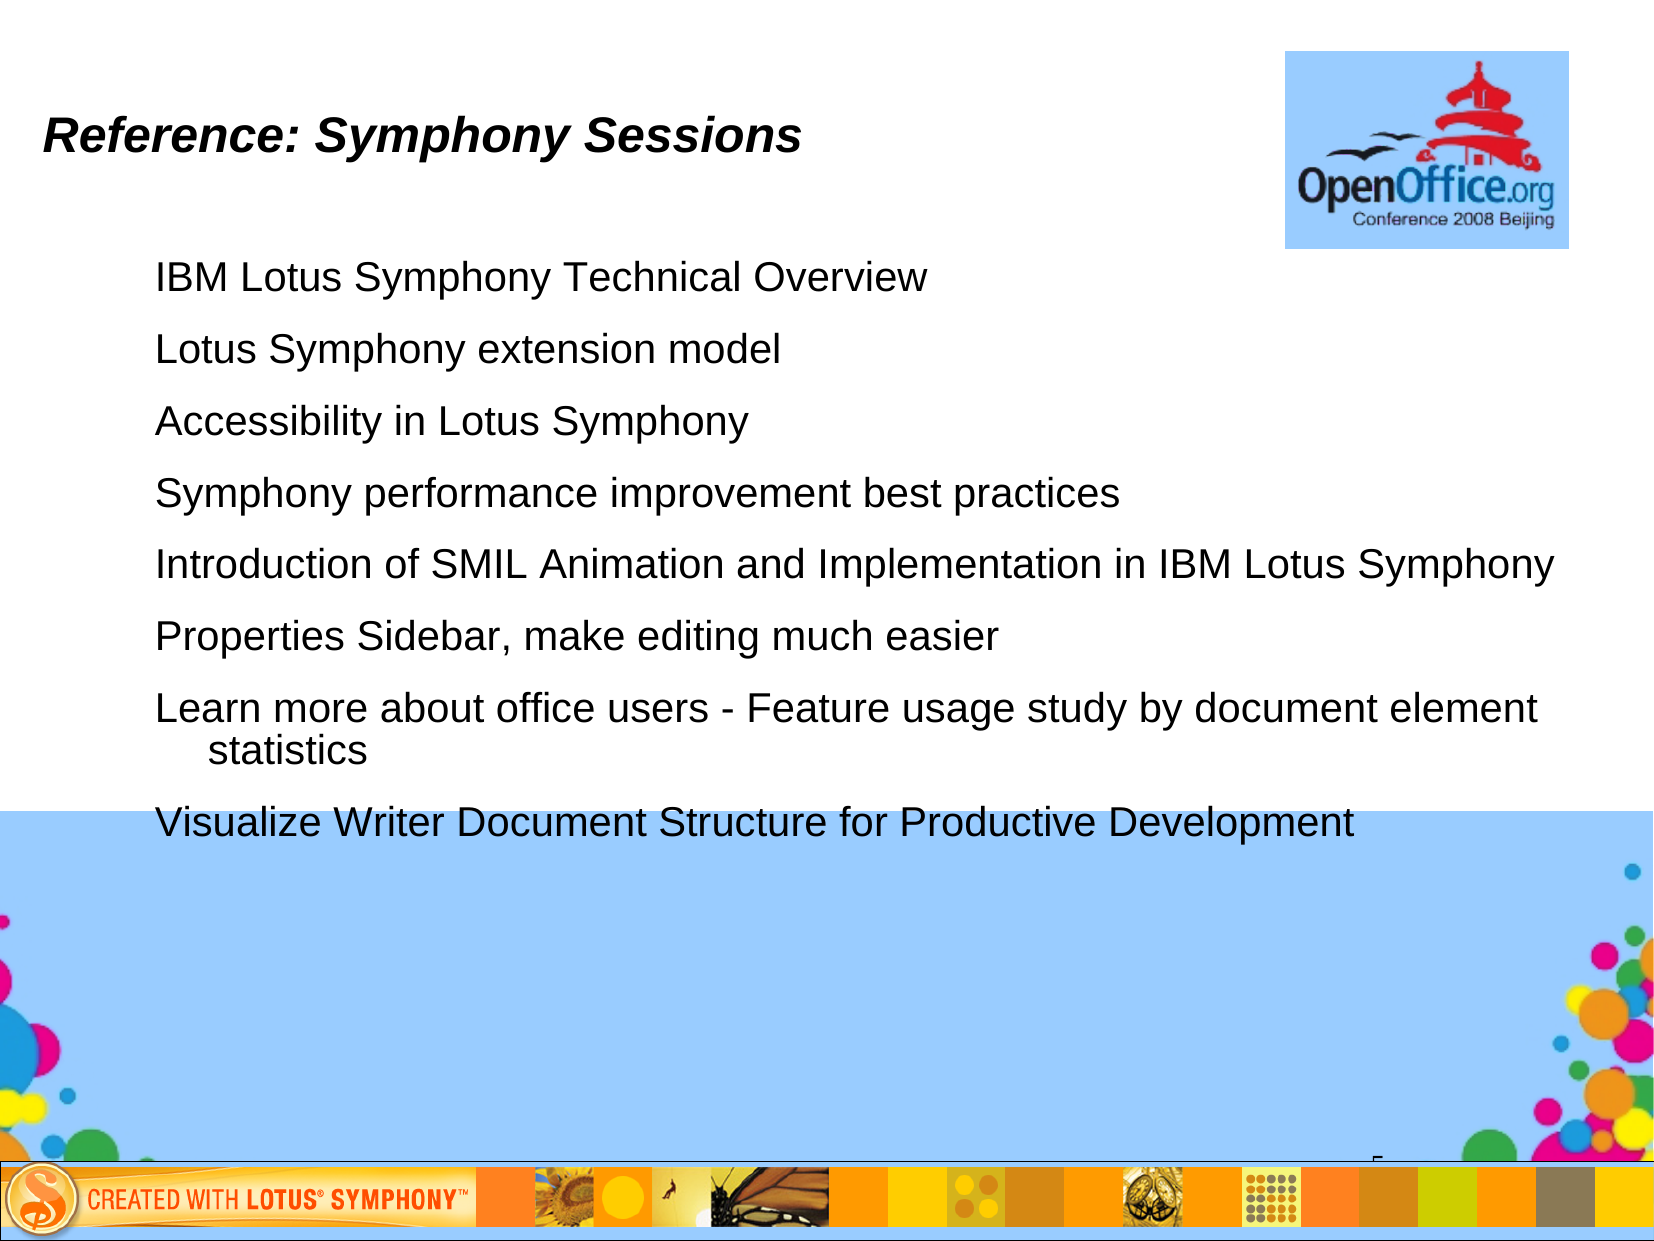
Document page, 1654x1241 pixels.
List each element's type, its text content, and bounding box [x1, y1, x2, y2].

title Reference: Symphony Sessions [27, 101, 1654, 258]
picture [1, 1162, 1654, 1240]
picture [0, 810, 1654, 1161]
list IBM Lotus Symphony Technical Overview Lotus Symphony extension model Accessibility in Lotus Symphony Symphony performance improvement best practices Introduction of SMIL Animation and Implementation in IBM Lotus Symphony Properties Sidebar, make editing much easier Learn more about office users - Feature usage study by document element statistics Visualize Writer Document Structure for Productive Development [51, 250, 1577, 1085]
picture [1285, 51, 1569, 101]
